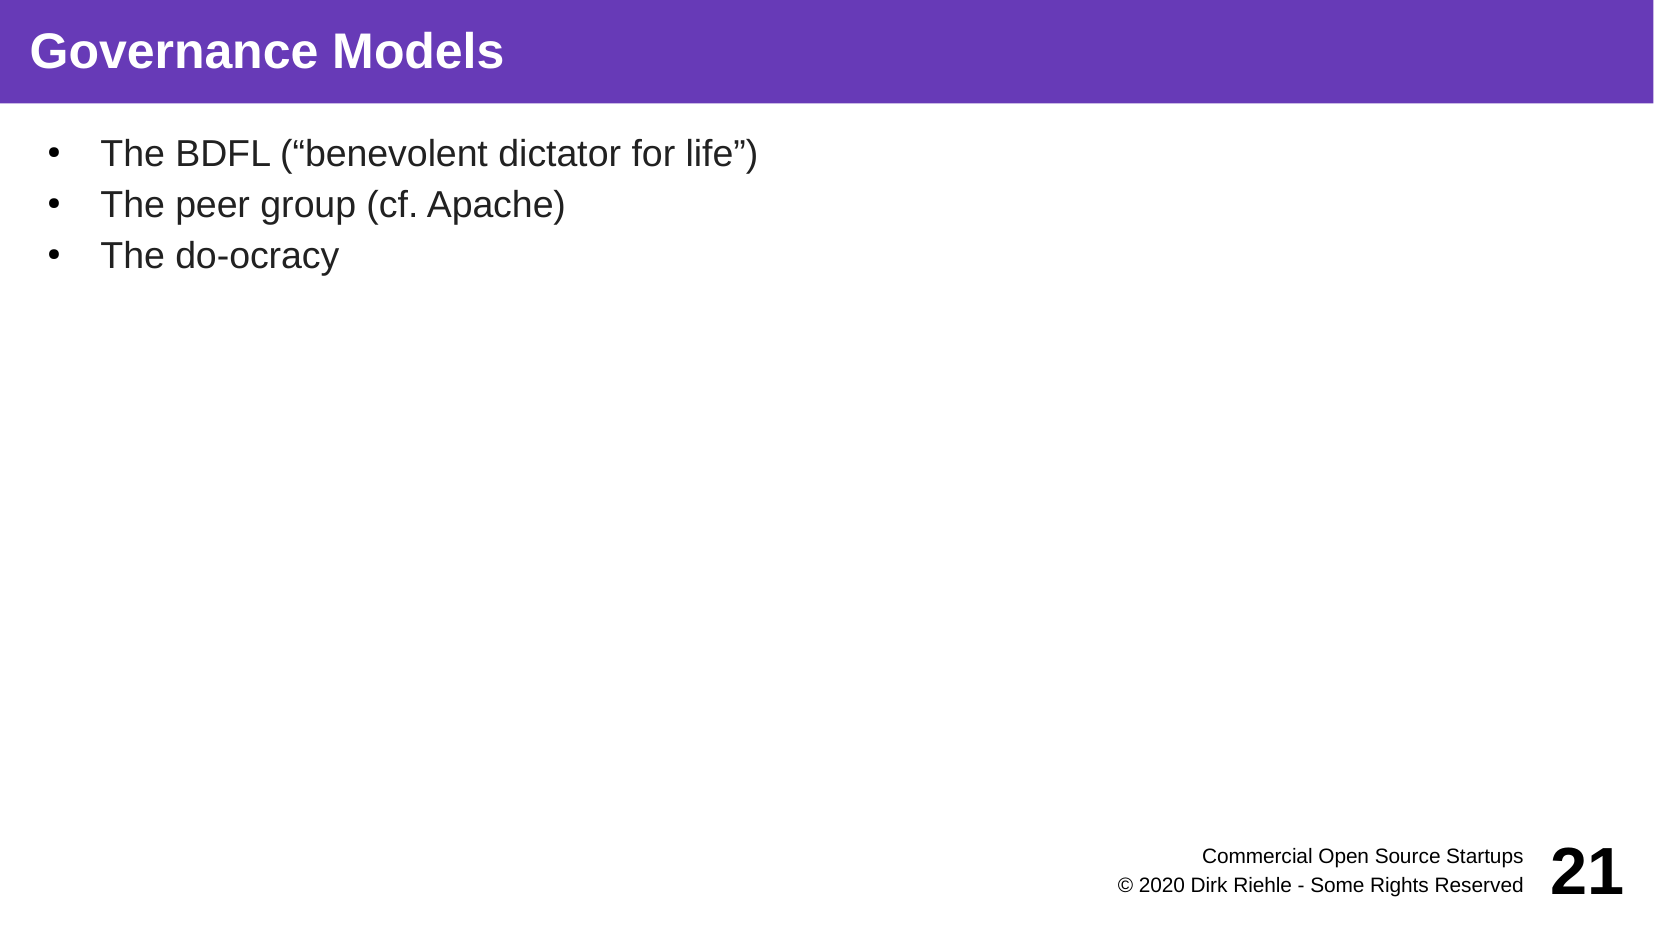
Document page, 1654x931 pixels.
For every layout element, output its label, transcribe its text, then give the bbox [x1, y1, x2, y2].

list The BDFL (“benevolent dictator for life”) The peer group (cf. Apache) The do-ocracy [29, 132, 1625, 813]
title Governance Models [0, 0, 1654, 104]
